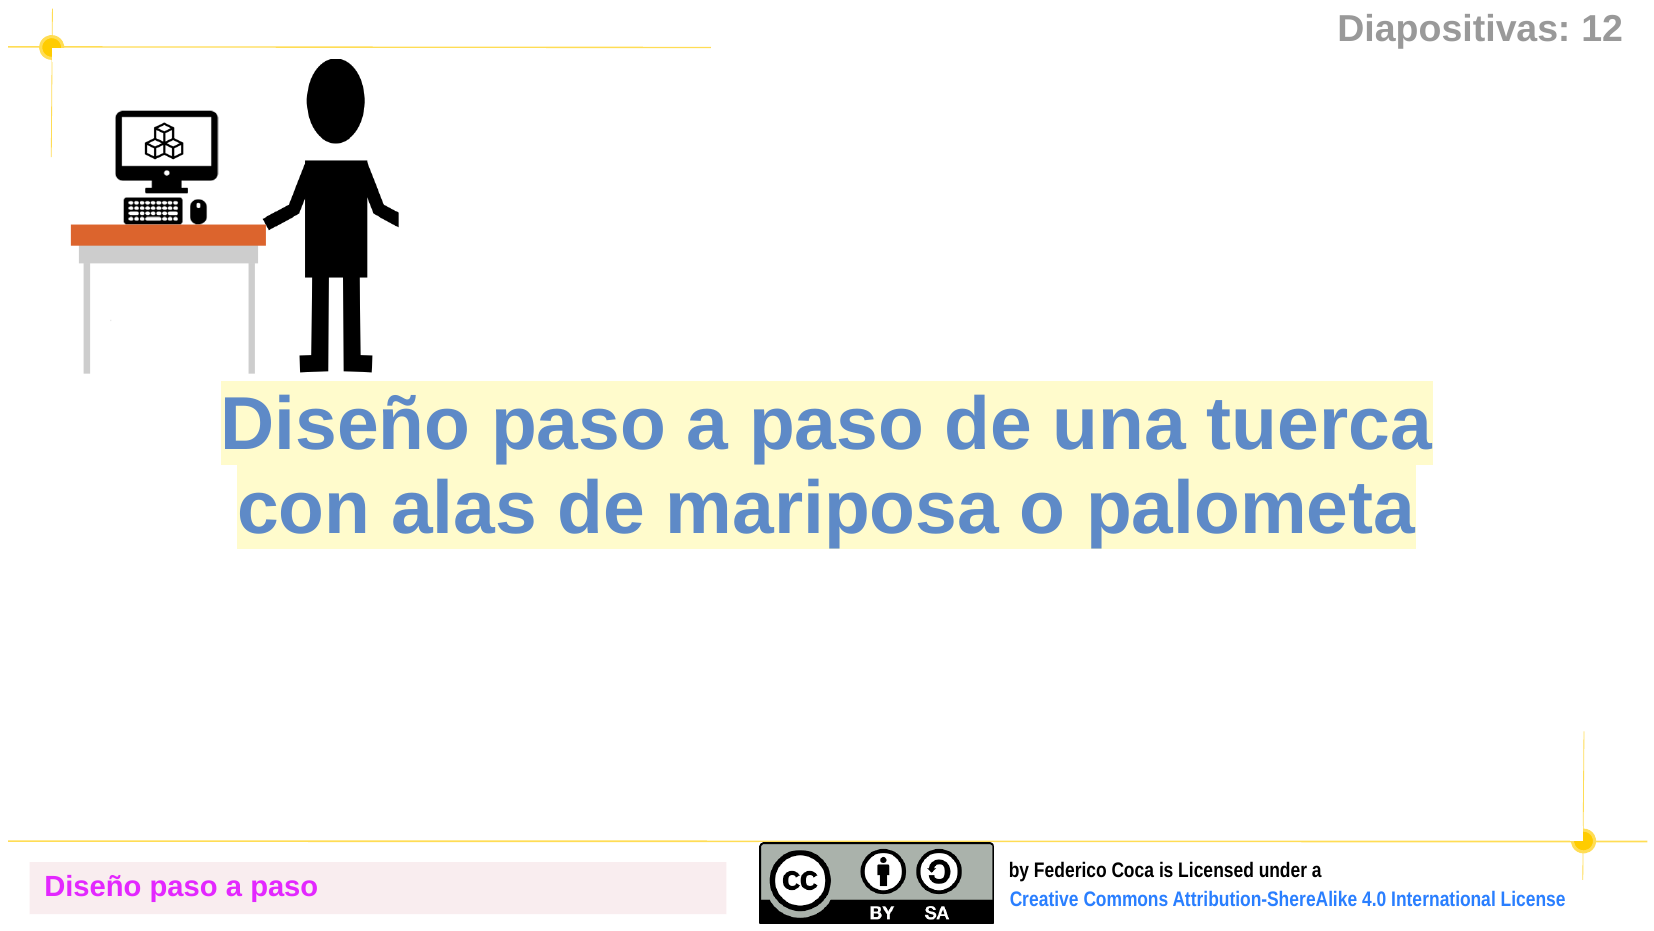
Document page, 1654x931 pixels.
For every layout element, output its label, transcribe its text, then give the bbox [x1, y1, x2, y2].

text_box Diapositivas: 12 [1322, 0, 1644, 57]
picture [70, 59, 399, 374]
text_box Diseño paso a paso [29, 862, 727, 915]
text_box Diseño paso a paso de una tuerca con alas de mariposa o palometa [159, 373, 1495, 557]
